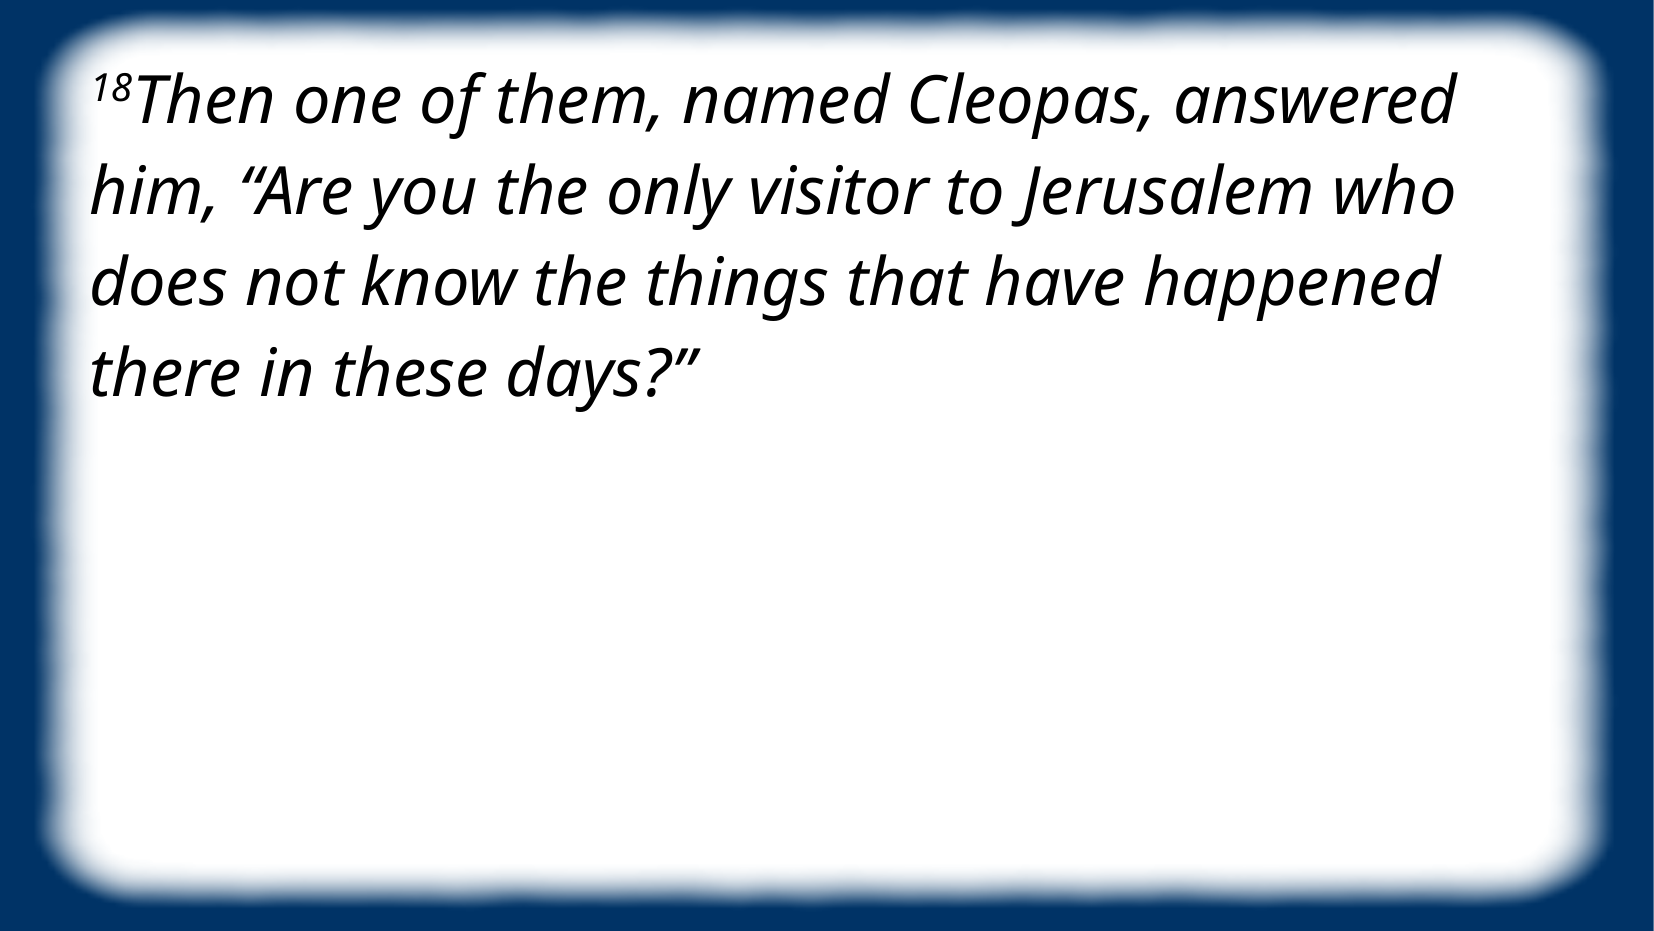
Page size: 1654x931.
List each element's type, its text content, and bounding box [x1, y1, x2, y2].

picture [0, 0, 1654, 931]
text_box 18Then one of them, named Cleopas, answered him, “Are you the only visitor to Jerusalem who does not know the things that have happened there in these days?” [75, 45, 1561, 415]
